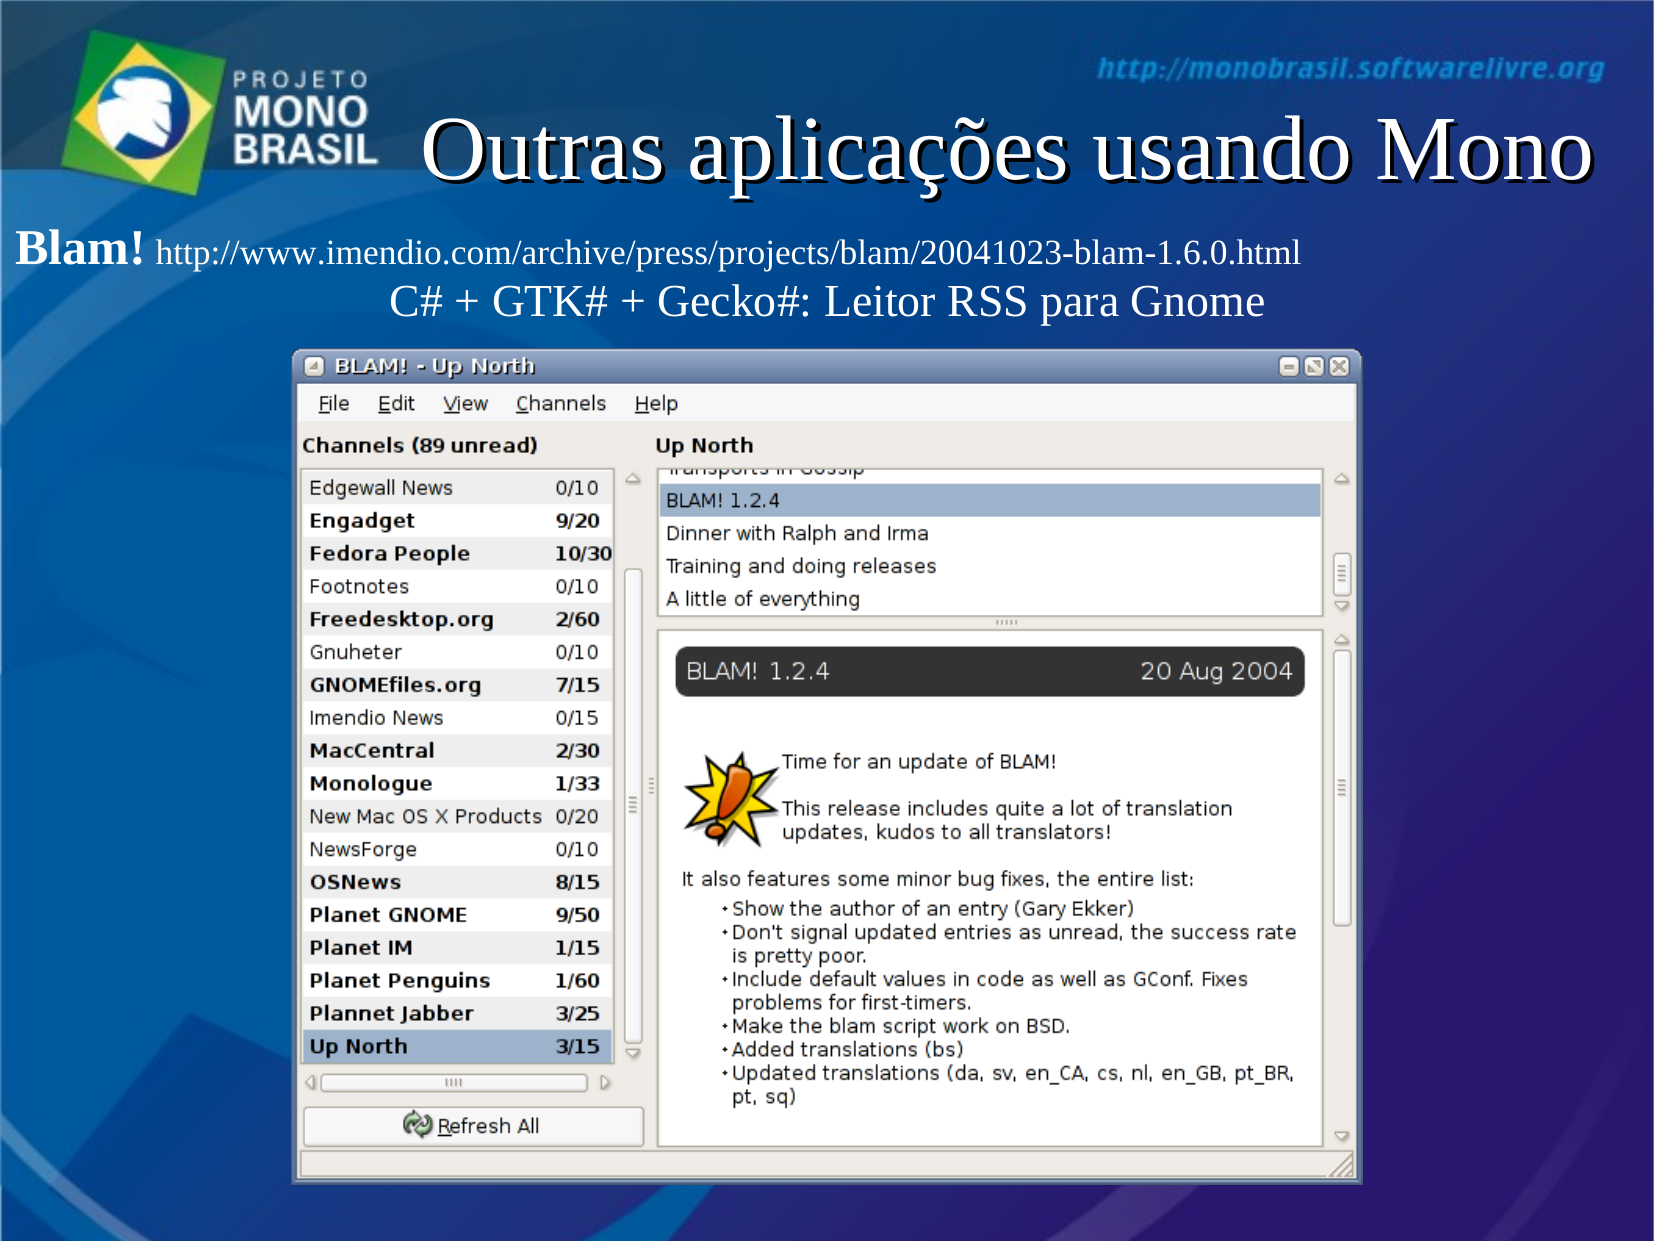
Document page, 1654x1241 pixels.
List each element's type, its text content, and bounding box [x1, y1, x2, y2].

title Outras aplicações usando Mono [363, 93, 1654, 205]
text_box Blam! http://www.imendio.com/archive/press/projects/blam/20041023-blam-1.6.0.html C# + GTK# + Gecko#: Leitor RSS para Gnome [15, 220, 1640, 397]
picture [0, 0, 1654, 1241]
